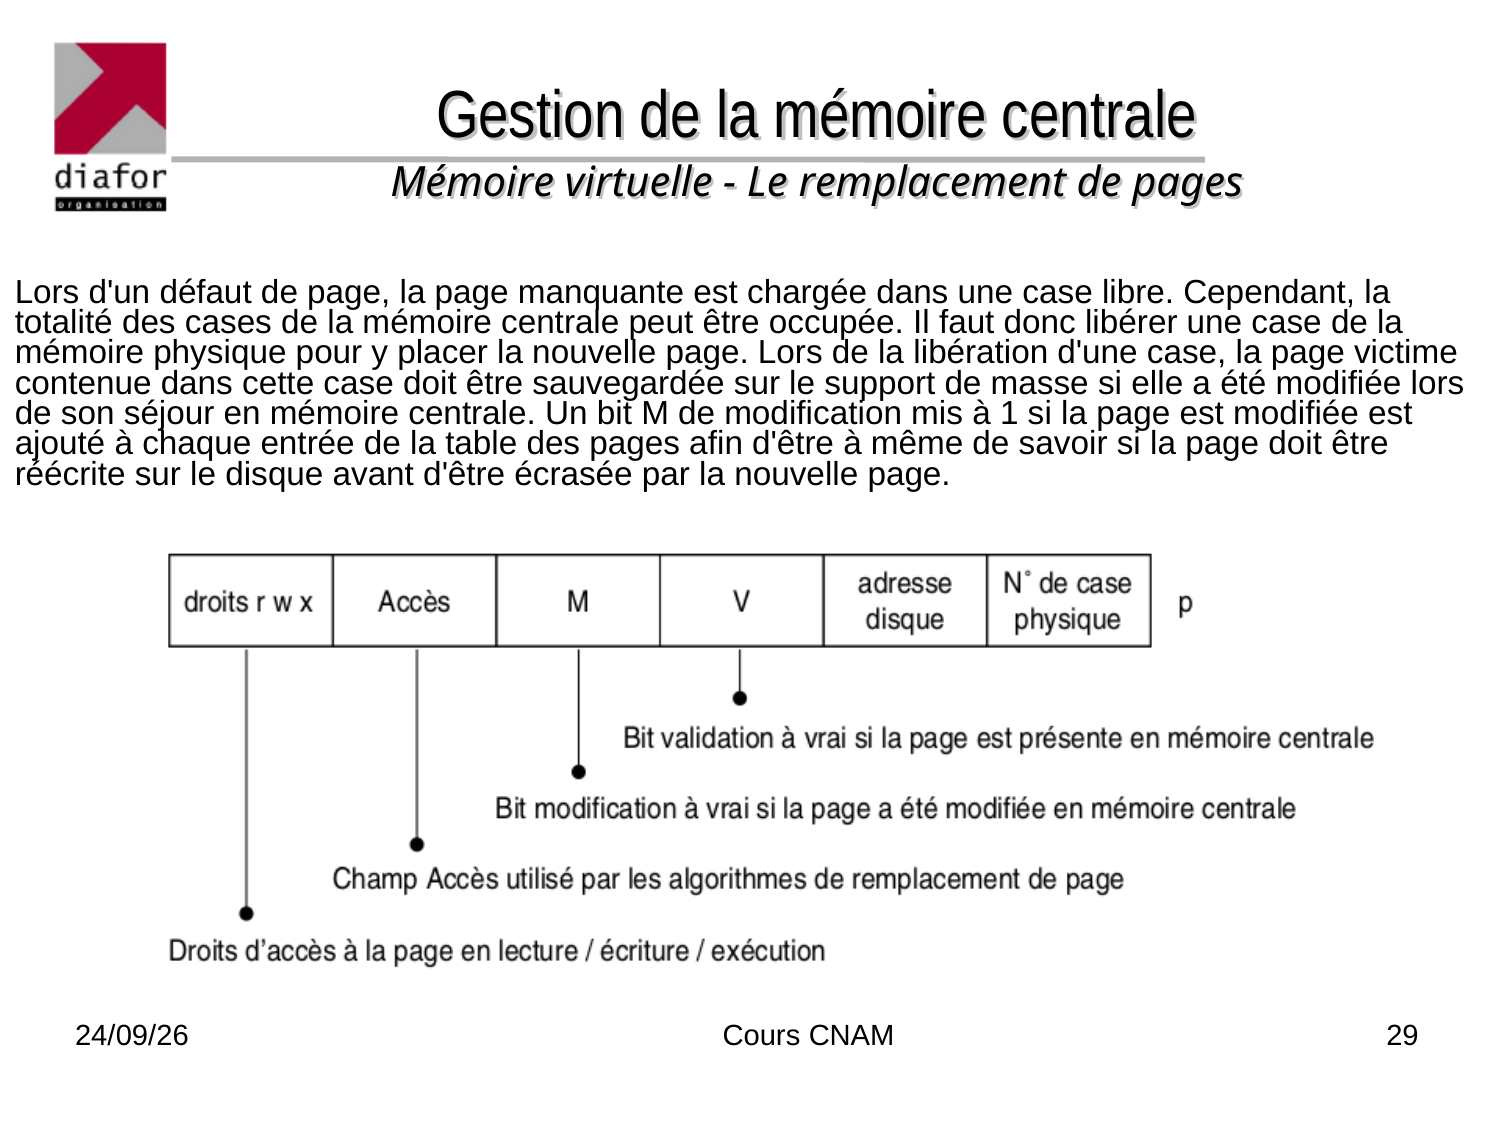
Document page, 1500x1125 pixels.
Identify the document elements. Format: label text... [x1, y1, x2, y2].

text_box Lors d'un défaut de page, la page manquante est chargée dans une case libre. Cependant, la totalité des cases de la mémoire centrale peut être occupée. Il faut donc libérer une case de la mémoire physique pour y placer la nouvelle page. Lors de la libération d'une case, la page victime contenue dans cette case doit être sauvegardée sur le support de masse si elle a été modifiée lors de son séjour en mémoire centrale. Un bit M de modification mis à 1 si la page est modifiée est ajouté à chaque entrée de la table des pages afin d'être à même de savoir si la page doit être réécrite sur le disque avant d'être écrasée par la nouvelle page. [0, 271, 1491, 499]
picture [142, 529, 1388, 975]
picture [53, 42, 133, 213]
title Gestion de la mémoire centrale Mémoire virtuelle - Le remplacement de pages [133, 39, 1500, 244]
